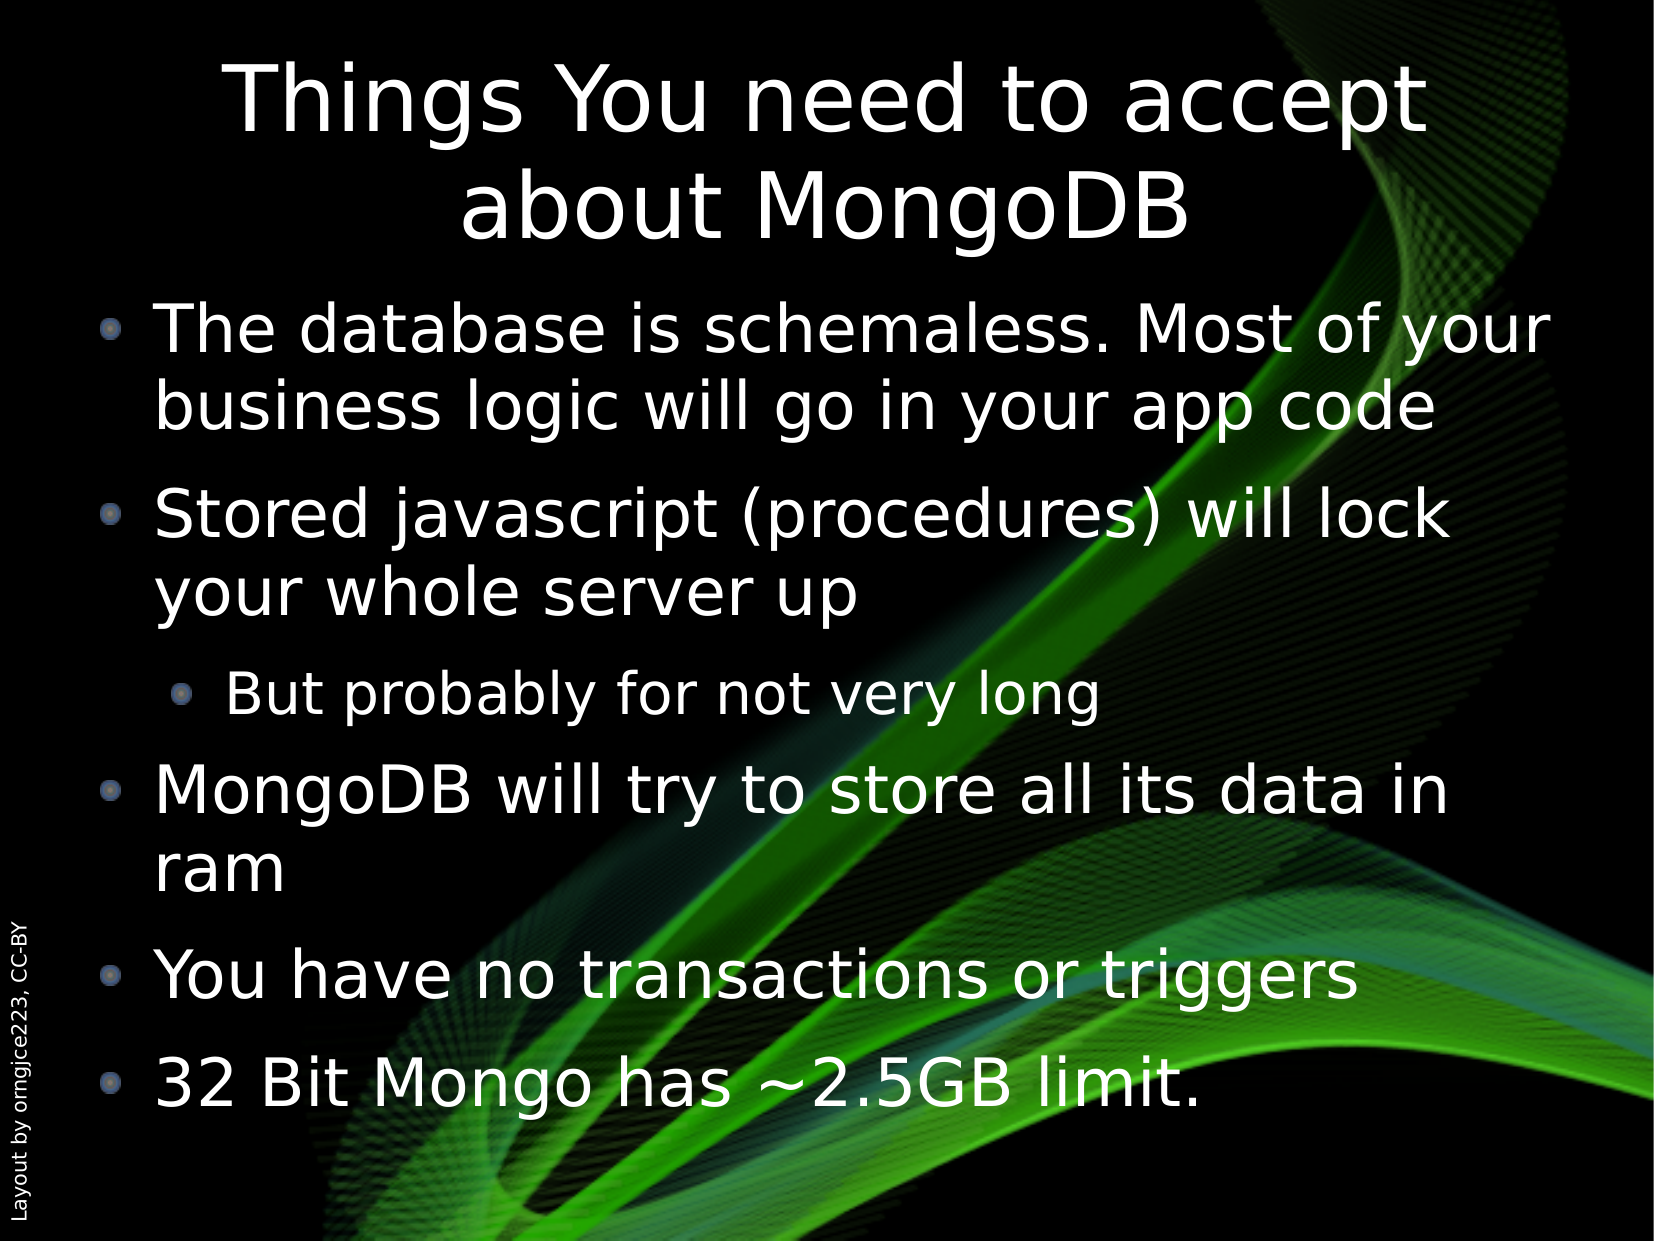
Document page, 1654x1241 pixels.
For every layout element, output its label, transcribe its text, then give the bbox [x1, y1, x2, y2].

title Things You need to accept about MongoDB [82, 45, 1571, 261]
picture [0, 0, 1654, 1241]
list The database is schemaless. Most of your business logic will go in your app code Stored javascript (procedures) will lock your whole server up But probably for not very long MongoDB will try to store all its data in ram You have no transactions or triggers 32 Bit Mongo has ~2.5GB limit. [82, 290, 1571, 1122]
